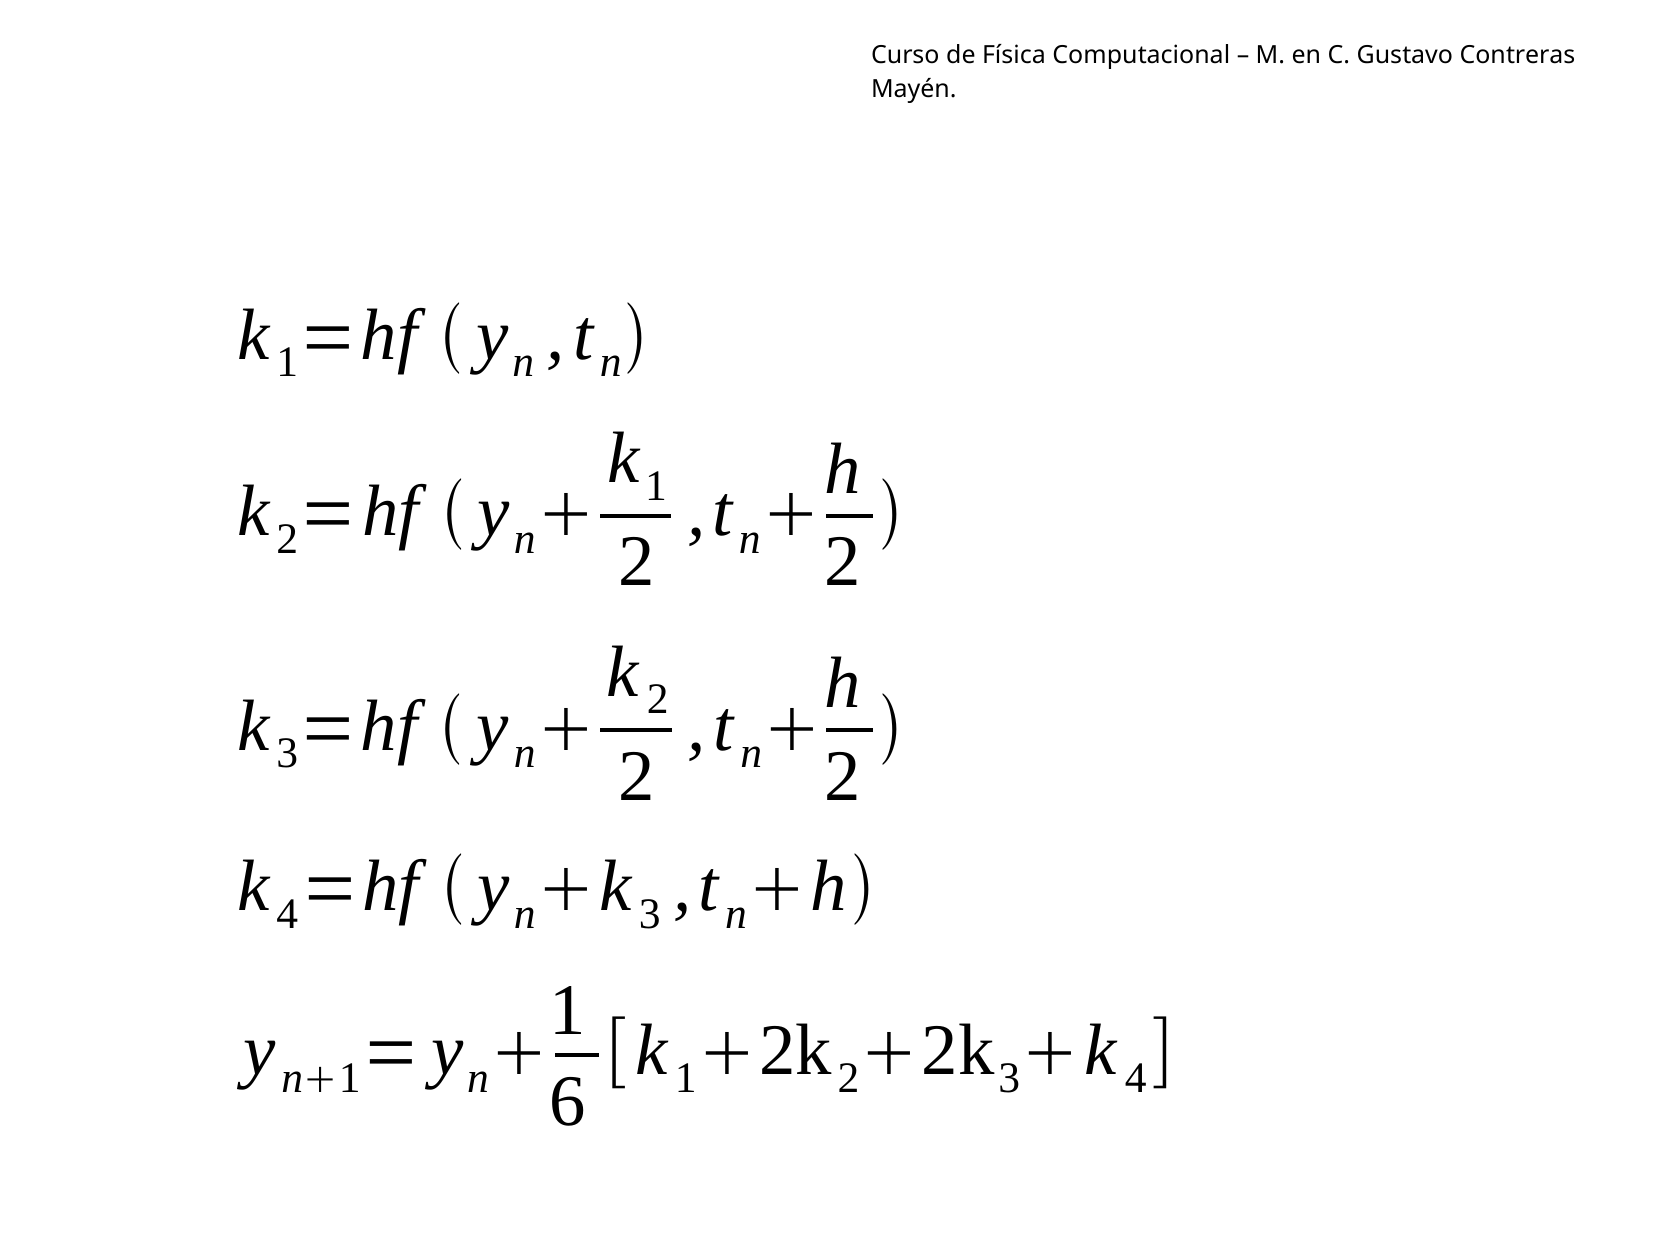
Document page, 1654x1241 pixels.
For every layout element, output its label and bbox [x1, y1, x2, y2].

chart [206, 295, 1178, 1141]
